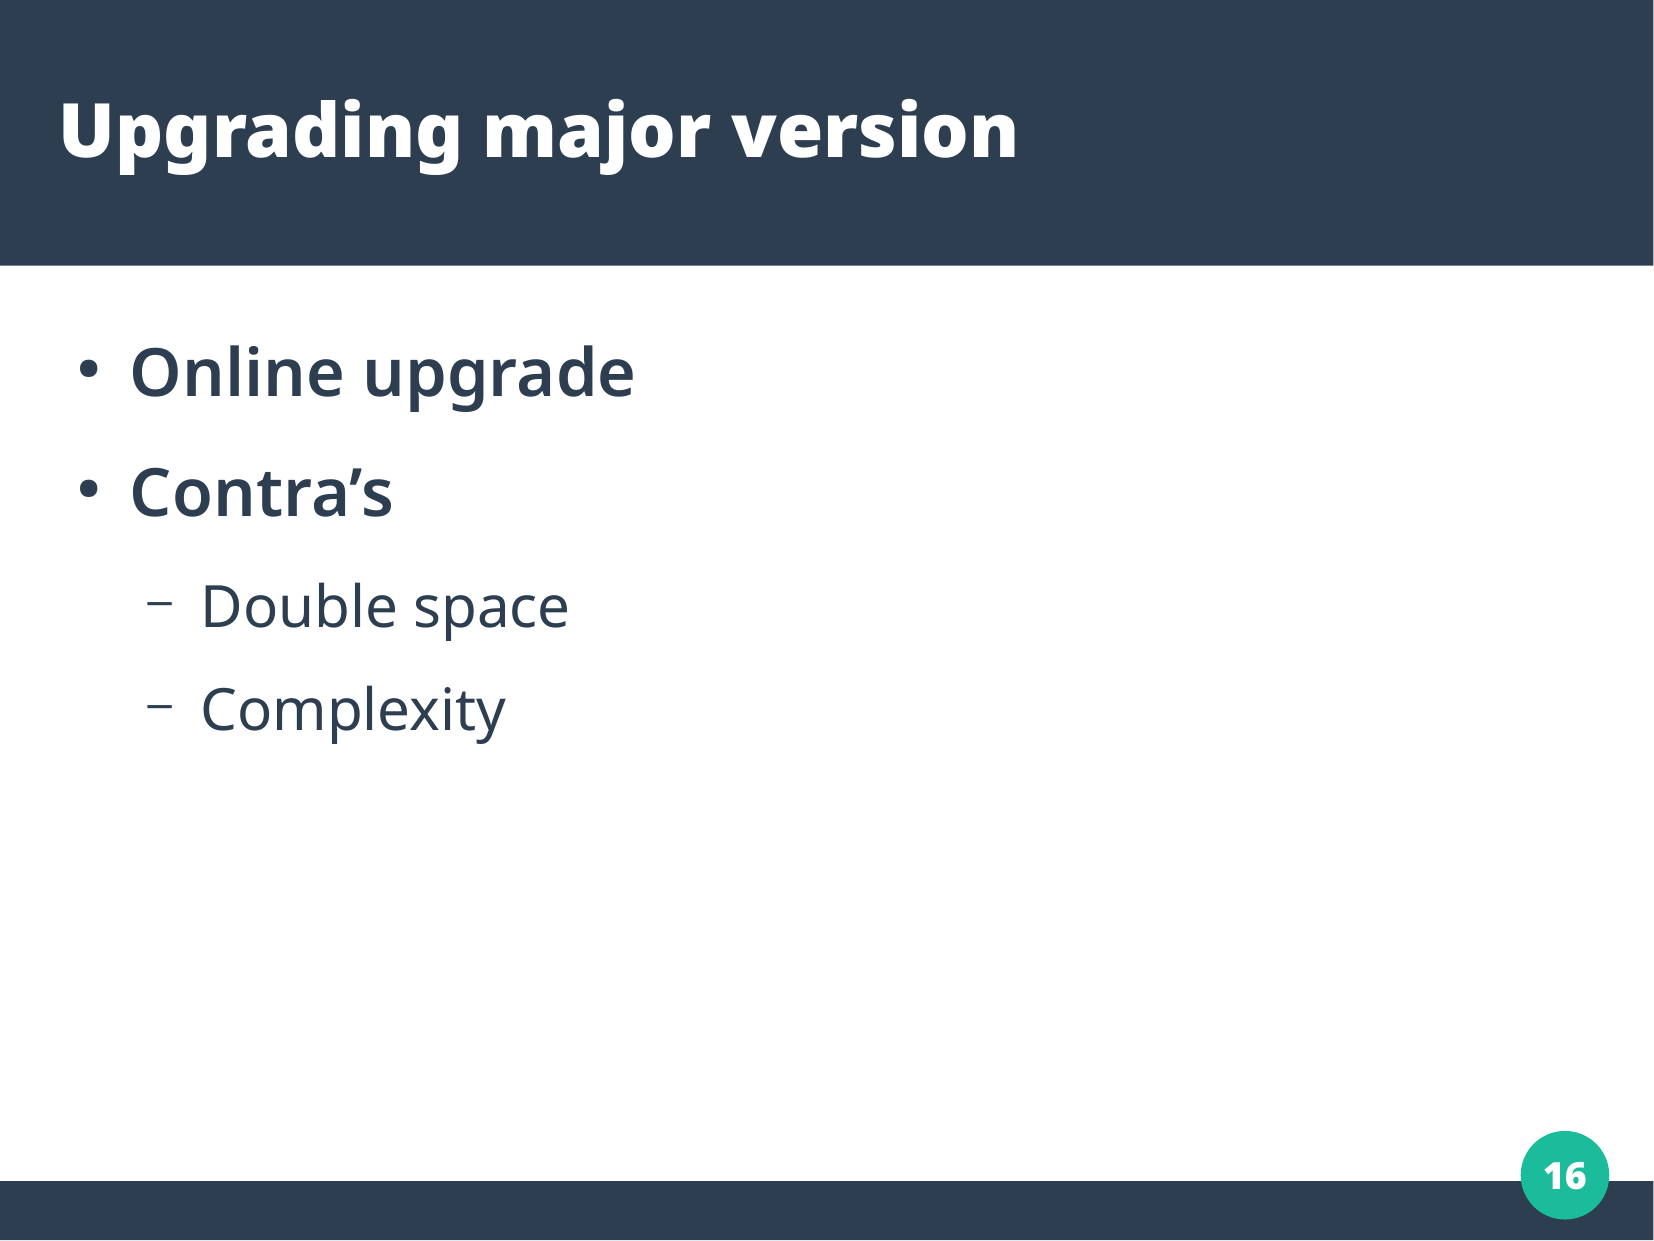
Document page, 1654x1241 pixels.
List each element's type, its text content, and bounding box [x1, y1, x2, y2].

list Online upgrade Contra’s Double space Complexity [59, 324, 1595, 1152]
title Upgrading major version [59, 49, 1595, 207]
